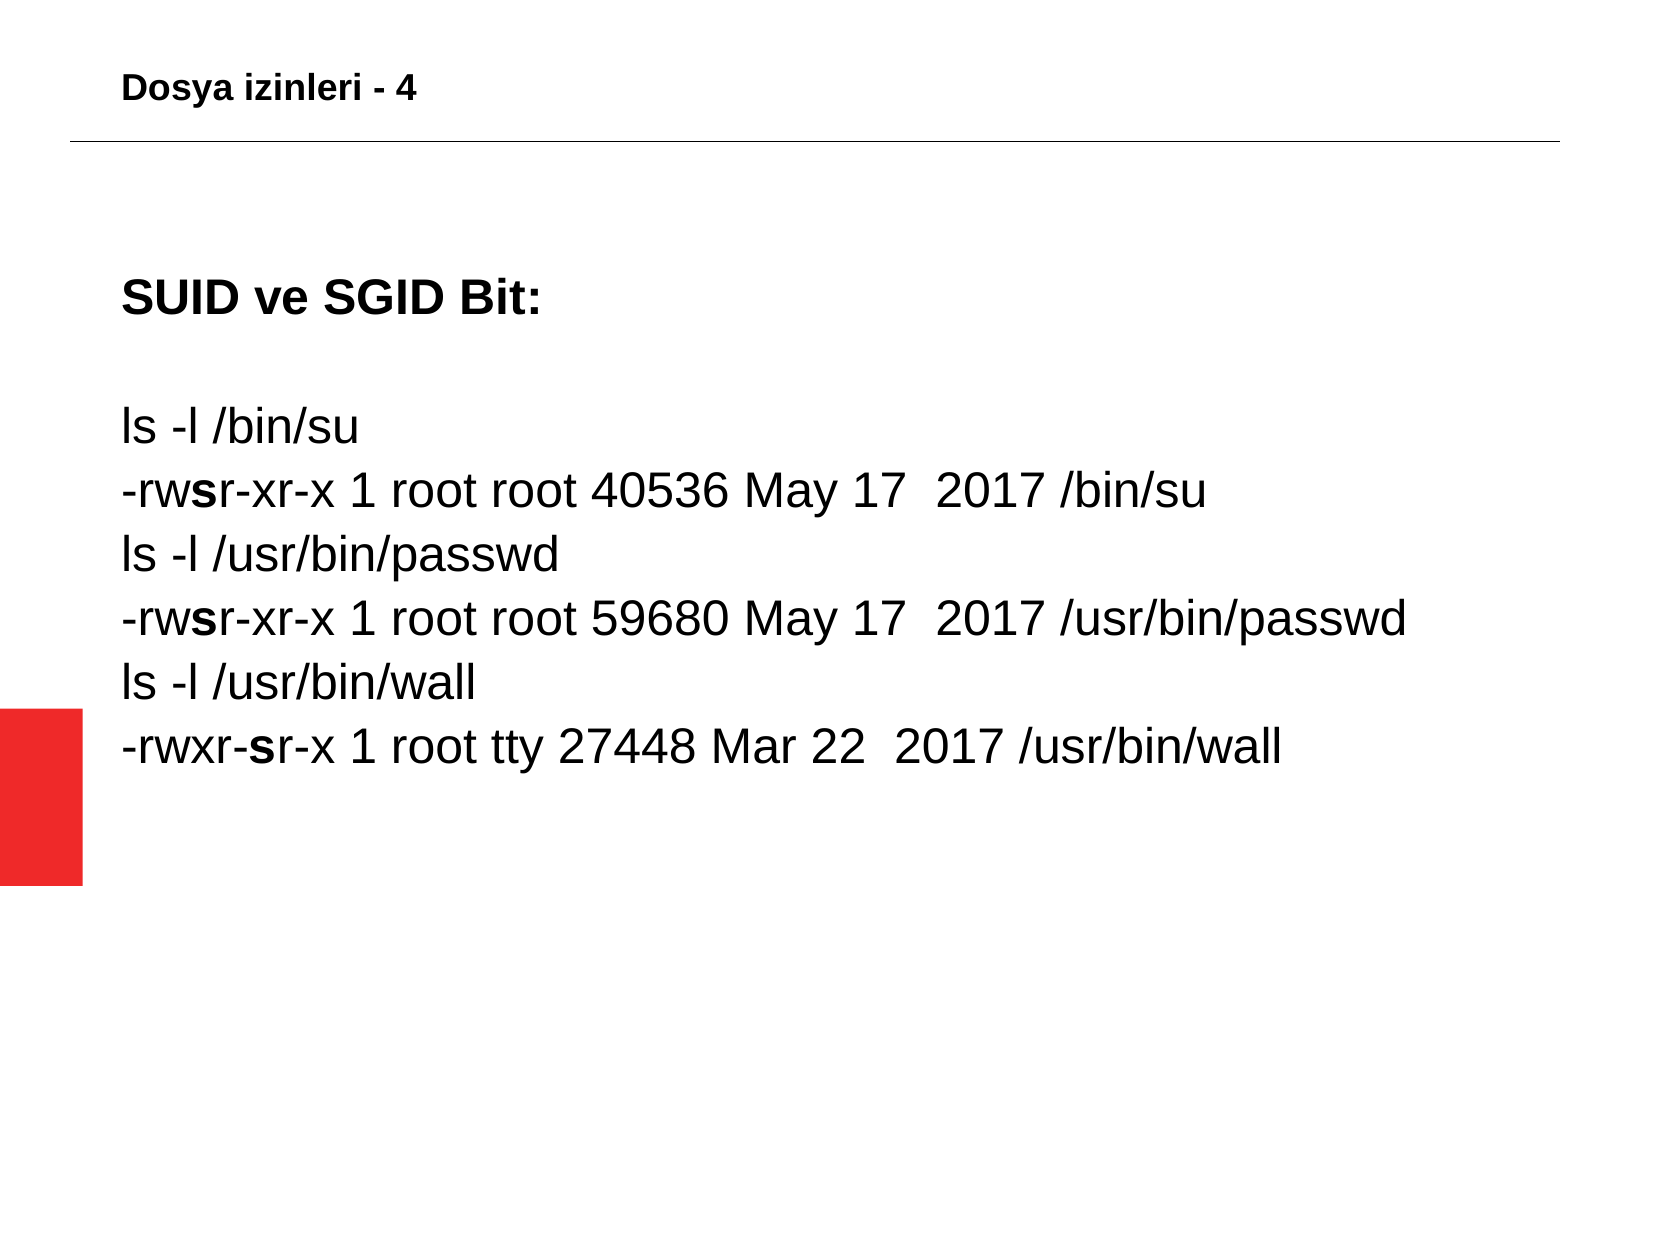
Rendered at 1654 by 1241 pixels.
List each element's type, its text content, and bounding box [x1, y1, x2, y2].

text_box SUID ve SGID Bit: ls -l /bin/su -rwsr-xr-x 1 root root 40536 May 17 2017 /bin/su ls -l /usr/bin/passwd -rwsr-xr-x 1 root root 59680 May 17 2017 /usr/bin/passwd ls -l /usr/bin/wall -rwxr-sr-x 1 root tty 27448 Mar 22 2017 /usr/bin/wall [106, 253, 1524, 878]
text_box Dosya izinleri - 4 [106, 59, 1536, 116]
